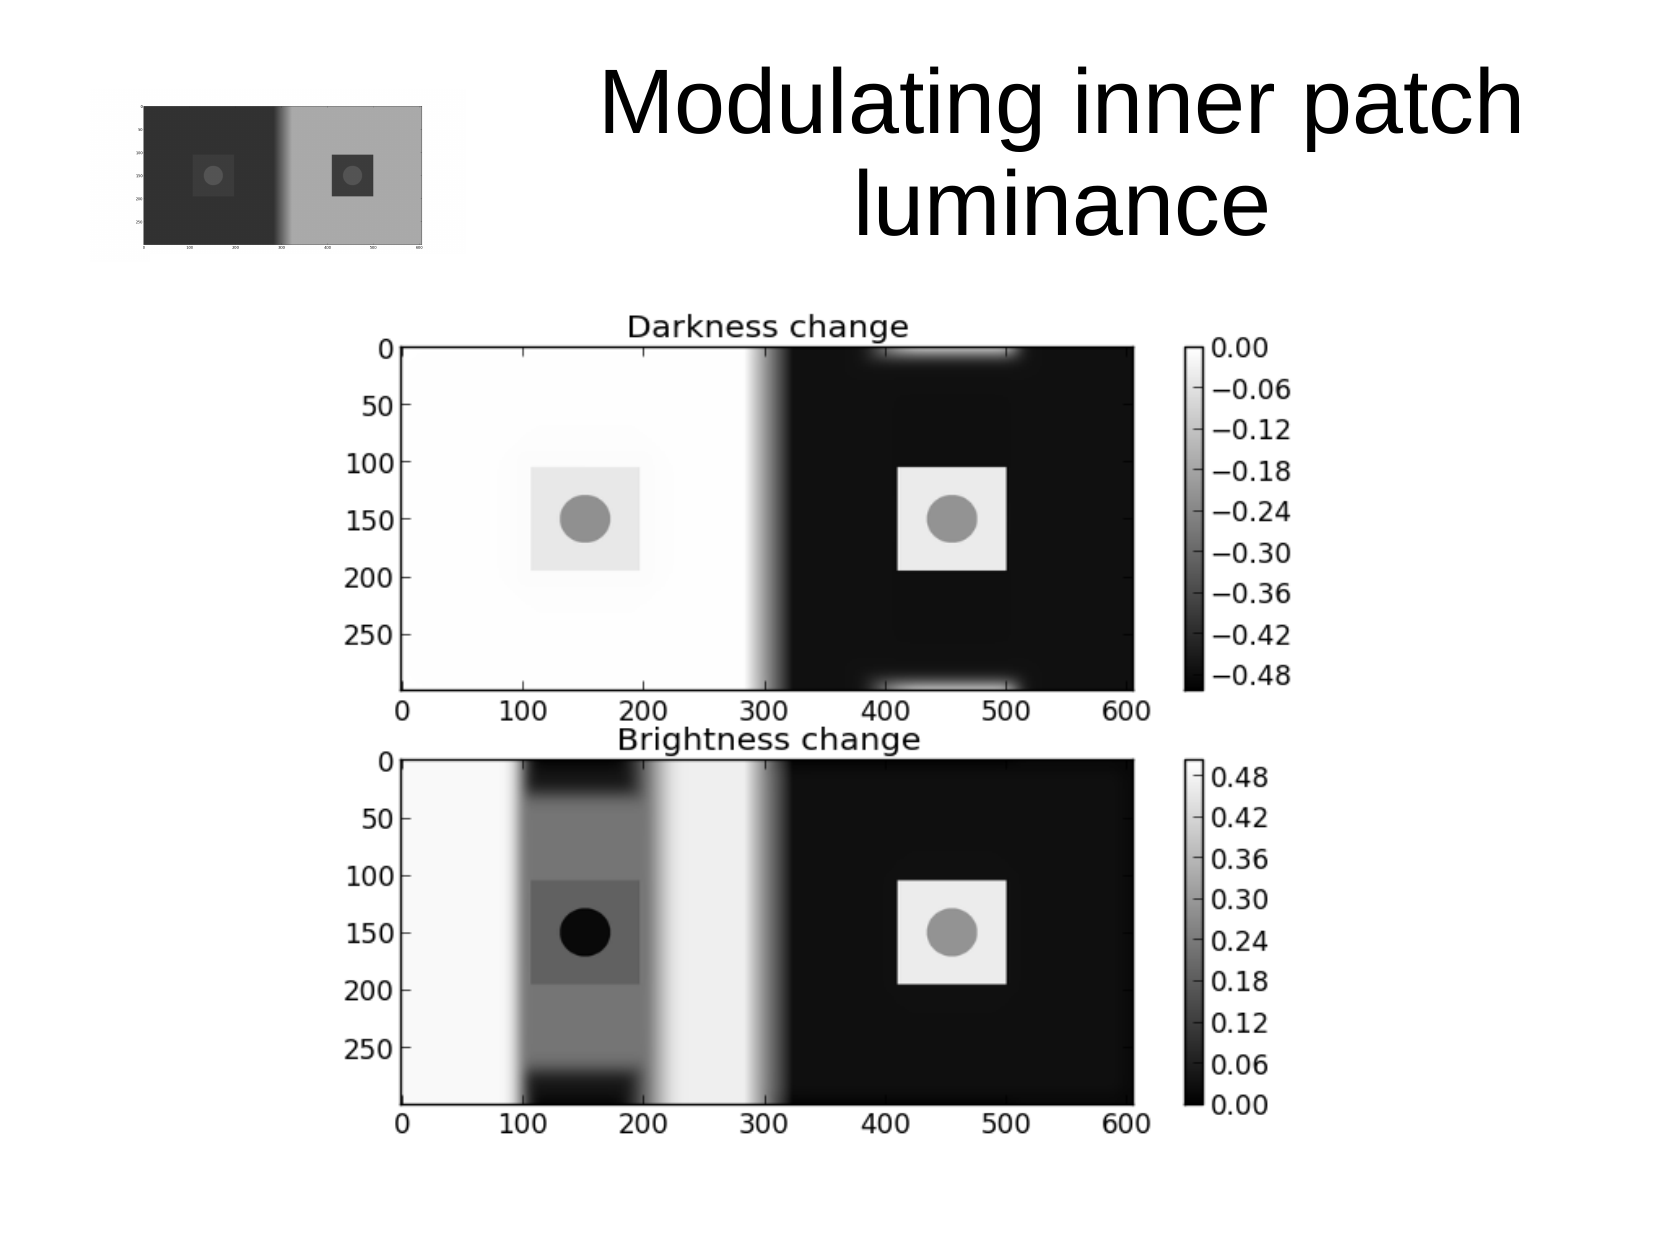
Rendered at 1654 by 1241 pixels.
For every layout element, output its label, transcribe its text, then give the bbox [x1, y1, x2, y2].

picture [90, 89, 1471, 1201]
title Modulating inner patch luminance [555, 49, 1571, 257]
